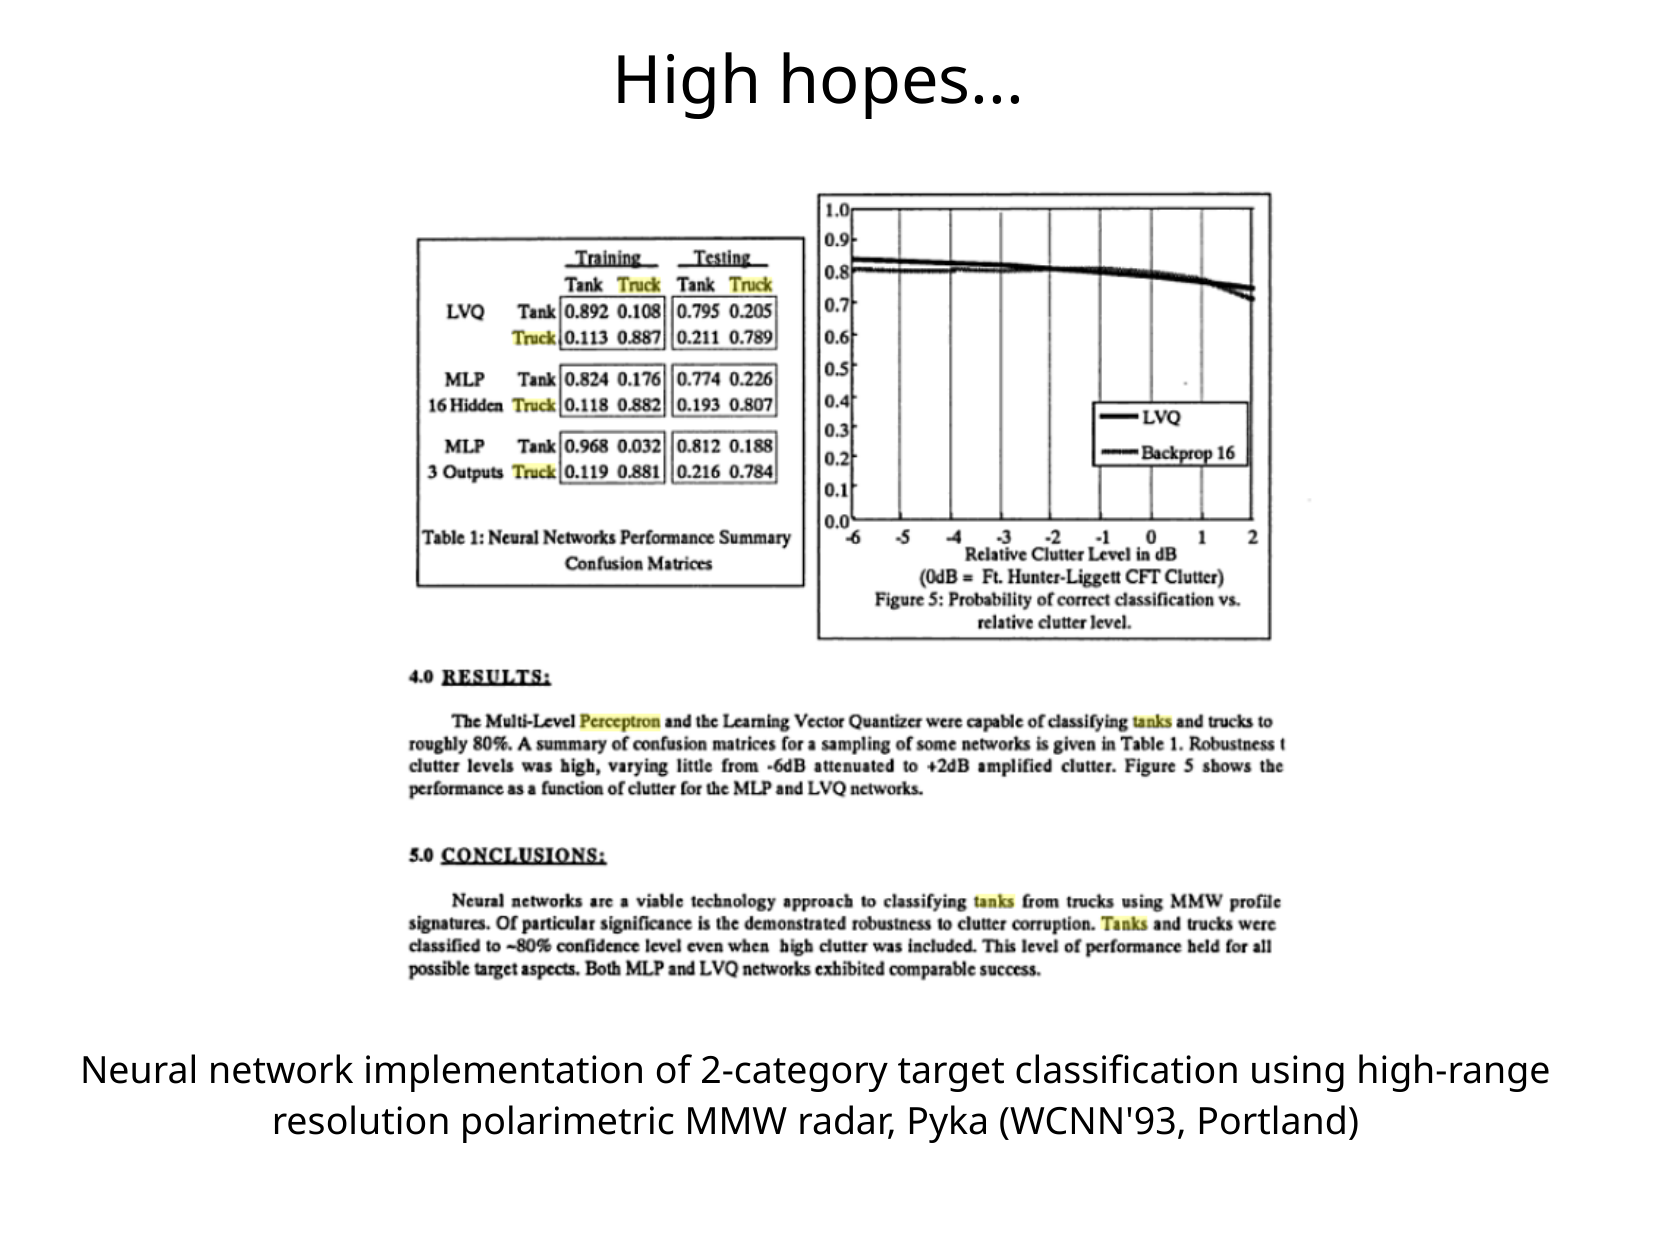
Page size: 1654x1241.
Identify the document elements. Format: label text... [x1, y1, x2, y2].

picture [337, 160, 1313, 1029]
title High hopes... [75, 33, 1564, 123]
subtitle Neural network implementation of 2-category target classification using high-range resolution polarimetric MMW radar, Pyka (WCNN'93, Portland) [71, 1035, 1561, 1156]
